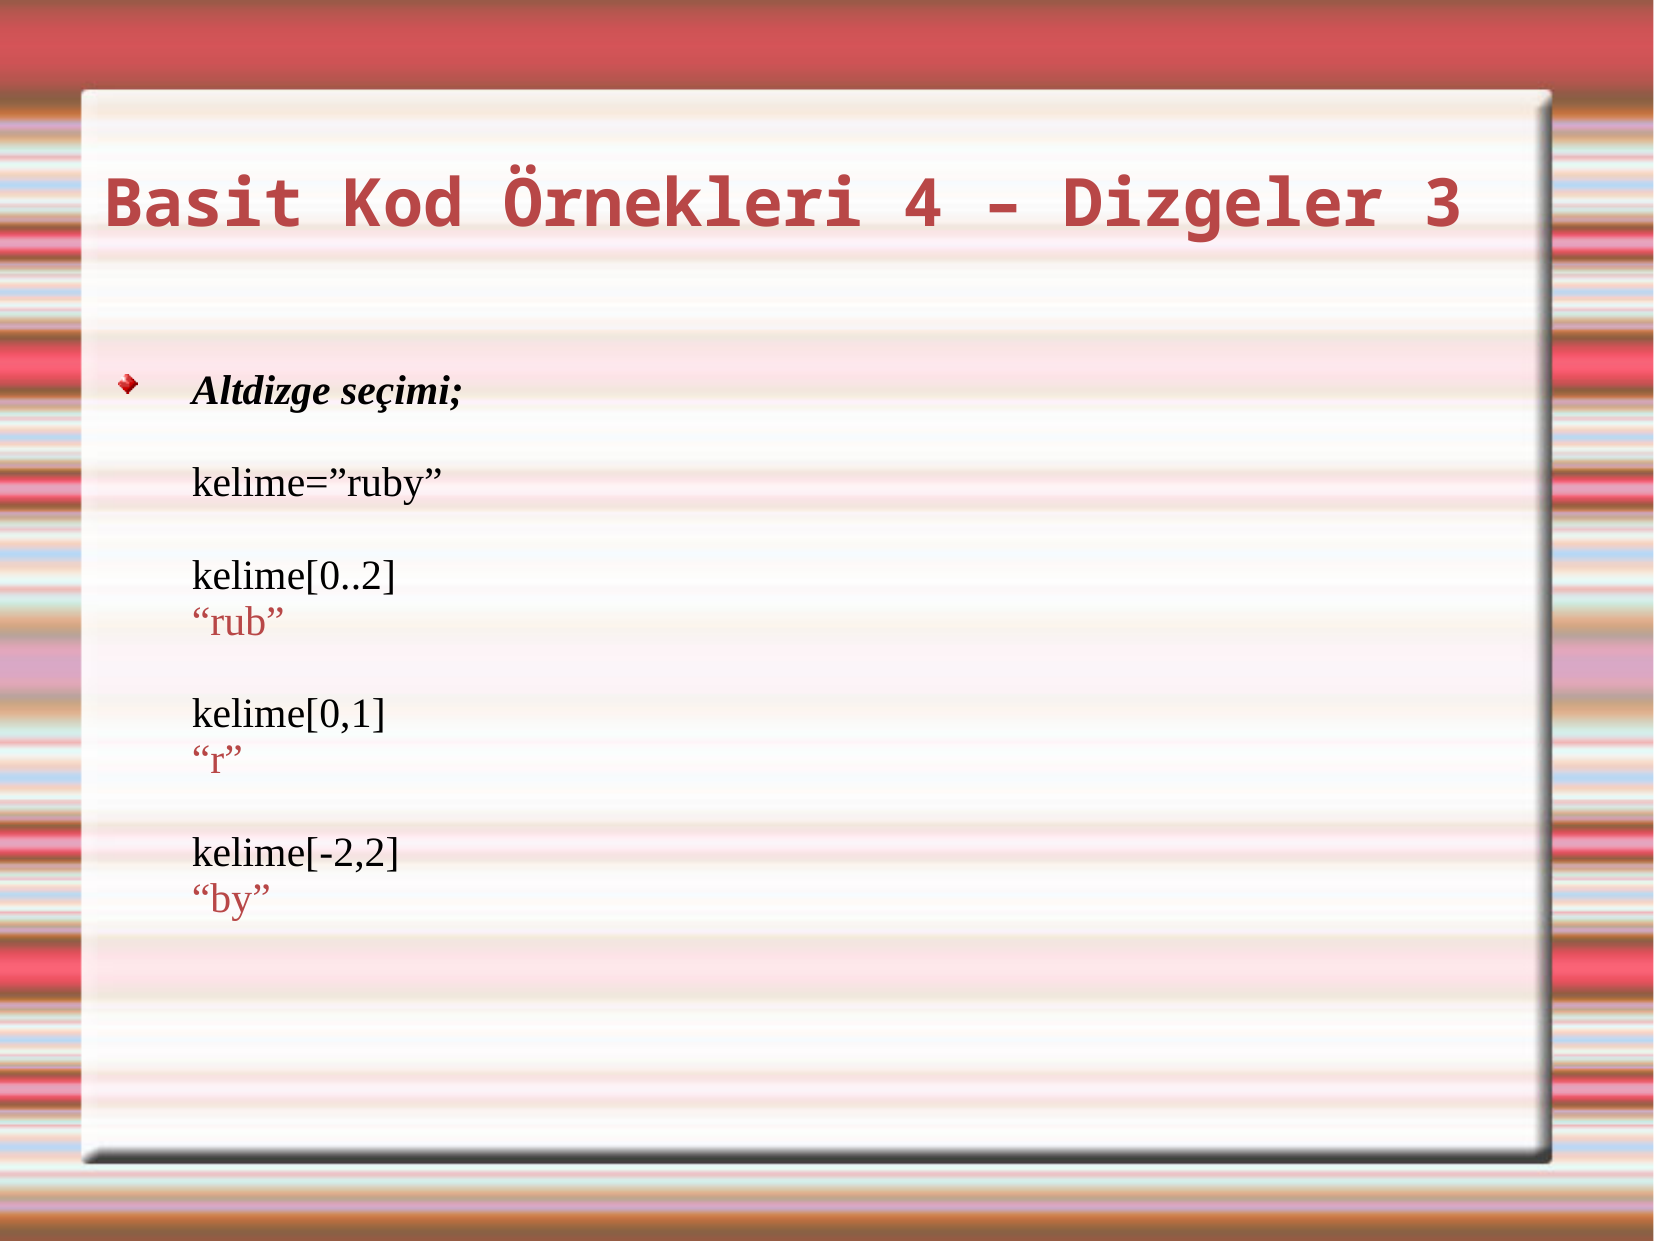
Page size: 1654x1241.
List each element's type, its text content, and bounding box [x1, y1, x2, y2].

text_box Basit Kod Örnekleri 4 – Dizgeler 3 [88, 147, 1536, 240]
text_box Altdizge seçimi; kelime=”ruby” kelime[0..2] “rub” kelime[0,1] “r” kelime[-2,2] “by” [177, 313, 1004, 1022]
picture [0, 0, 1654, 1241]
